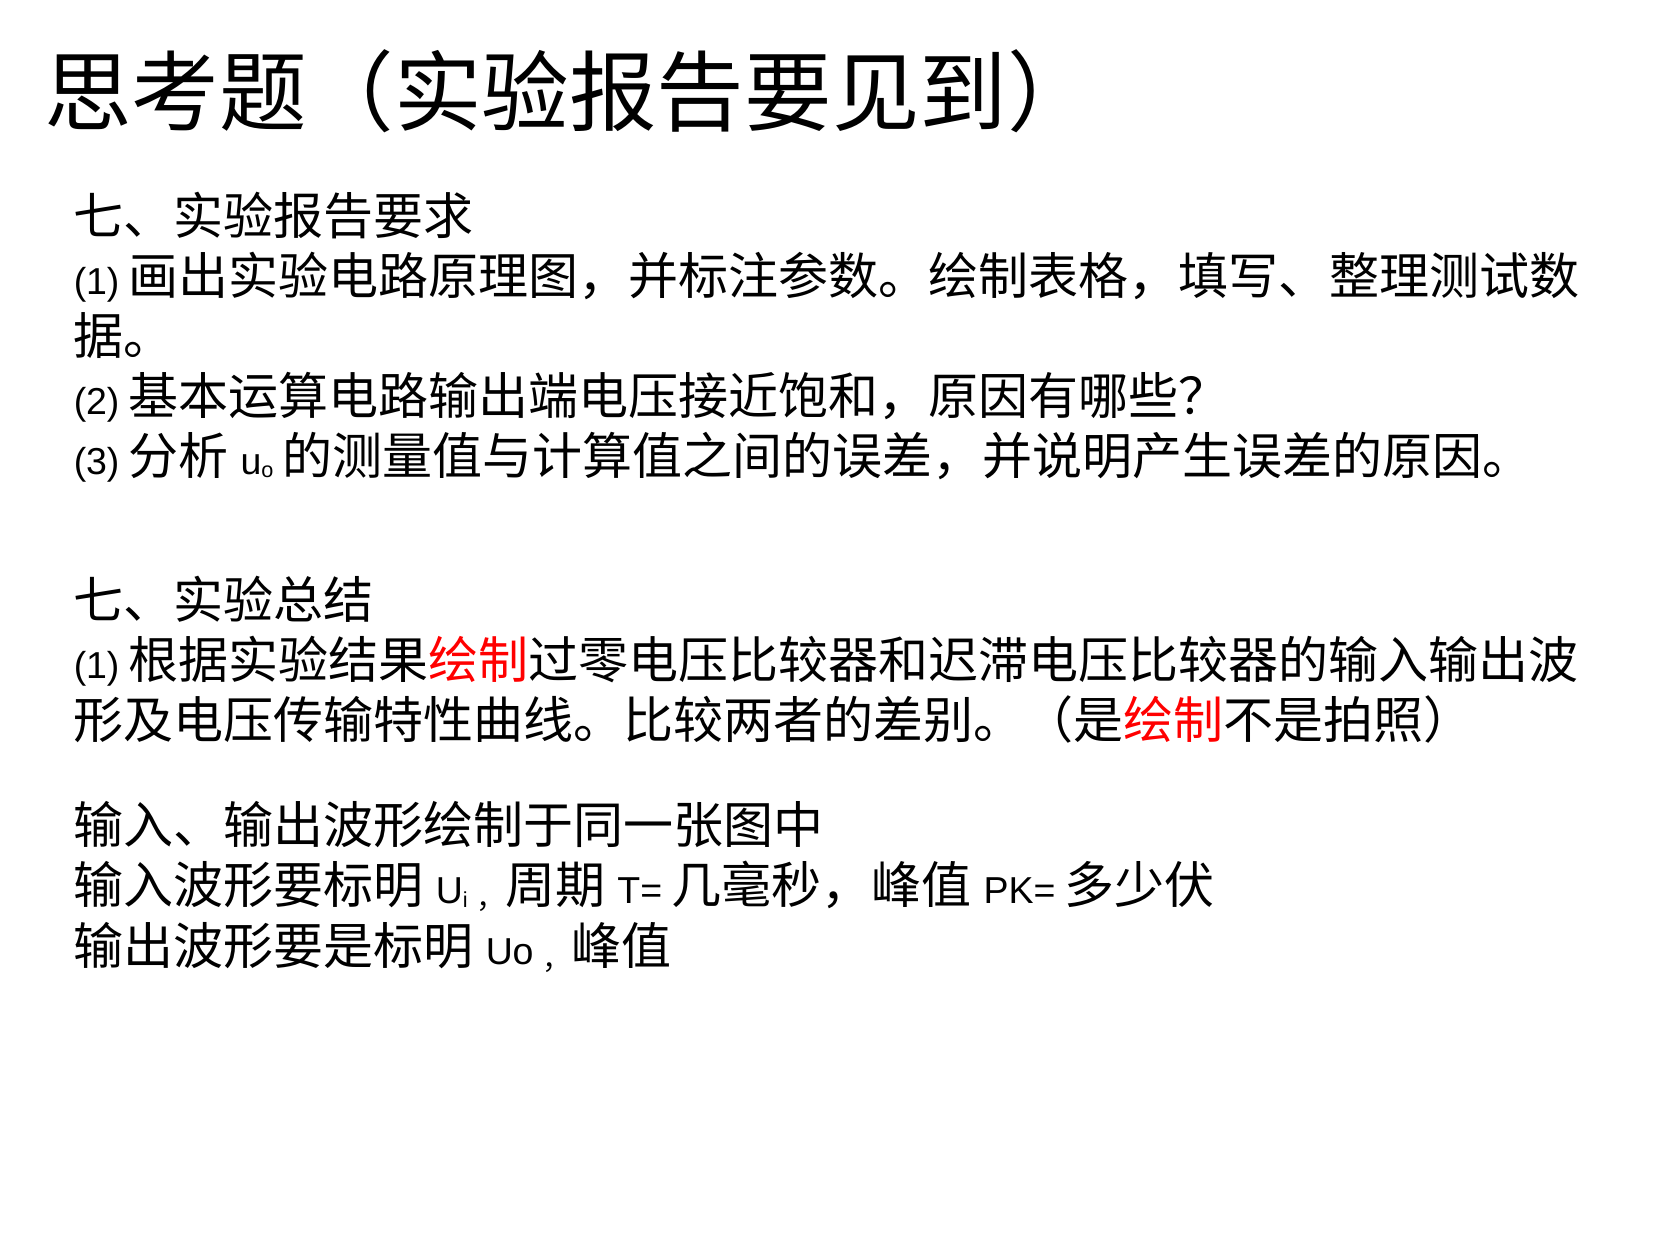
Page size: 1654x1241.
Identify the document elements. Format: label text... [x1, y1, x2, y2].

text_box 七、实验报告要求 (1)画出实验电路原理图，并标注参数。绘制表格，填写、整理测试数据。 (2)基本运算电路输出端电压接近饱和，原因有哪些？ (3)分析uo的测量值与计算值之间的误差，并说明产生误差的原因。 [59, 177, 1595, 503]
text_box 思考题（实验报告要见到） [29, 29, 1595, 150]
text_box 七、实验总结 (1)根据实验结果绘制过零电压比较器和迟滞电压比较器的输入输出波形及电压传输特性曲线。比较两者的差别。（是绘制不是拍照） 输入、输出波形绘制于同一张图中 输入波形要标明Ui，周期T=几毫秒，峰值PK=多少伏 输出波形要是标明Uo，峰值 [59, 561, 1595, 998]
